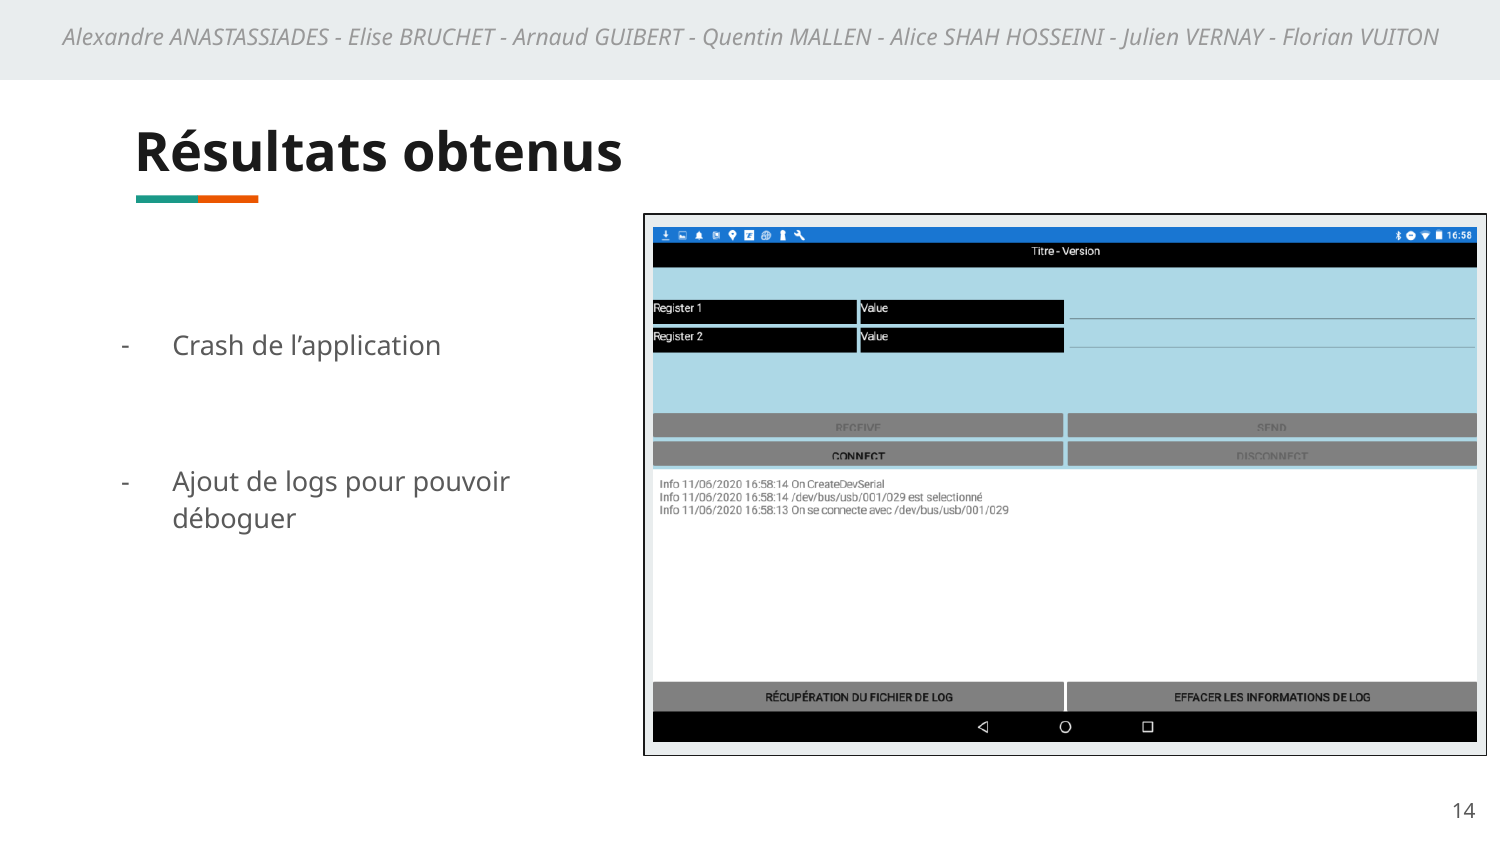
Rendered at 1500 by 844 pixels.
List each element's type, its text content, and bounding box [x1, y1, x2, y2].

title Résultats obtenus [119, 102, 1381, 191]
slide_number <numéro> [1400, 779, 1491, 844]
picture [653, 227, 1477, 743]
text_box [644, 214, 1487, 756]
text_box Alexandre ANASTASSIADES - Elise BRUCHET - Arnaud GUIBERT - Quentin MALLEN - Alice SHAH HOSSEINI - Julien VERNAY - Florian VUITON [11, 7, 1493, 67]
list Crash de l’application Ajout de logs pour pouvoir déboguer [82, 313, 624, 677]
